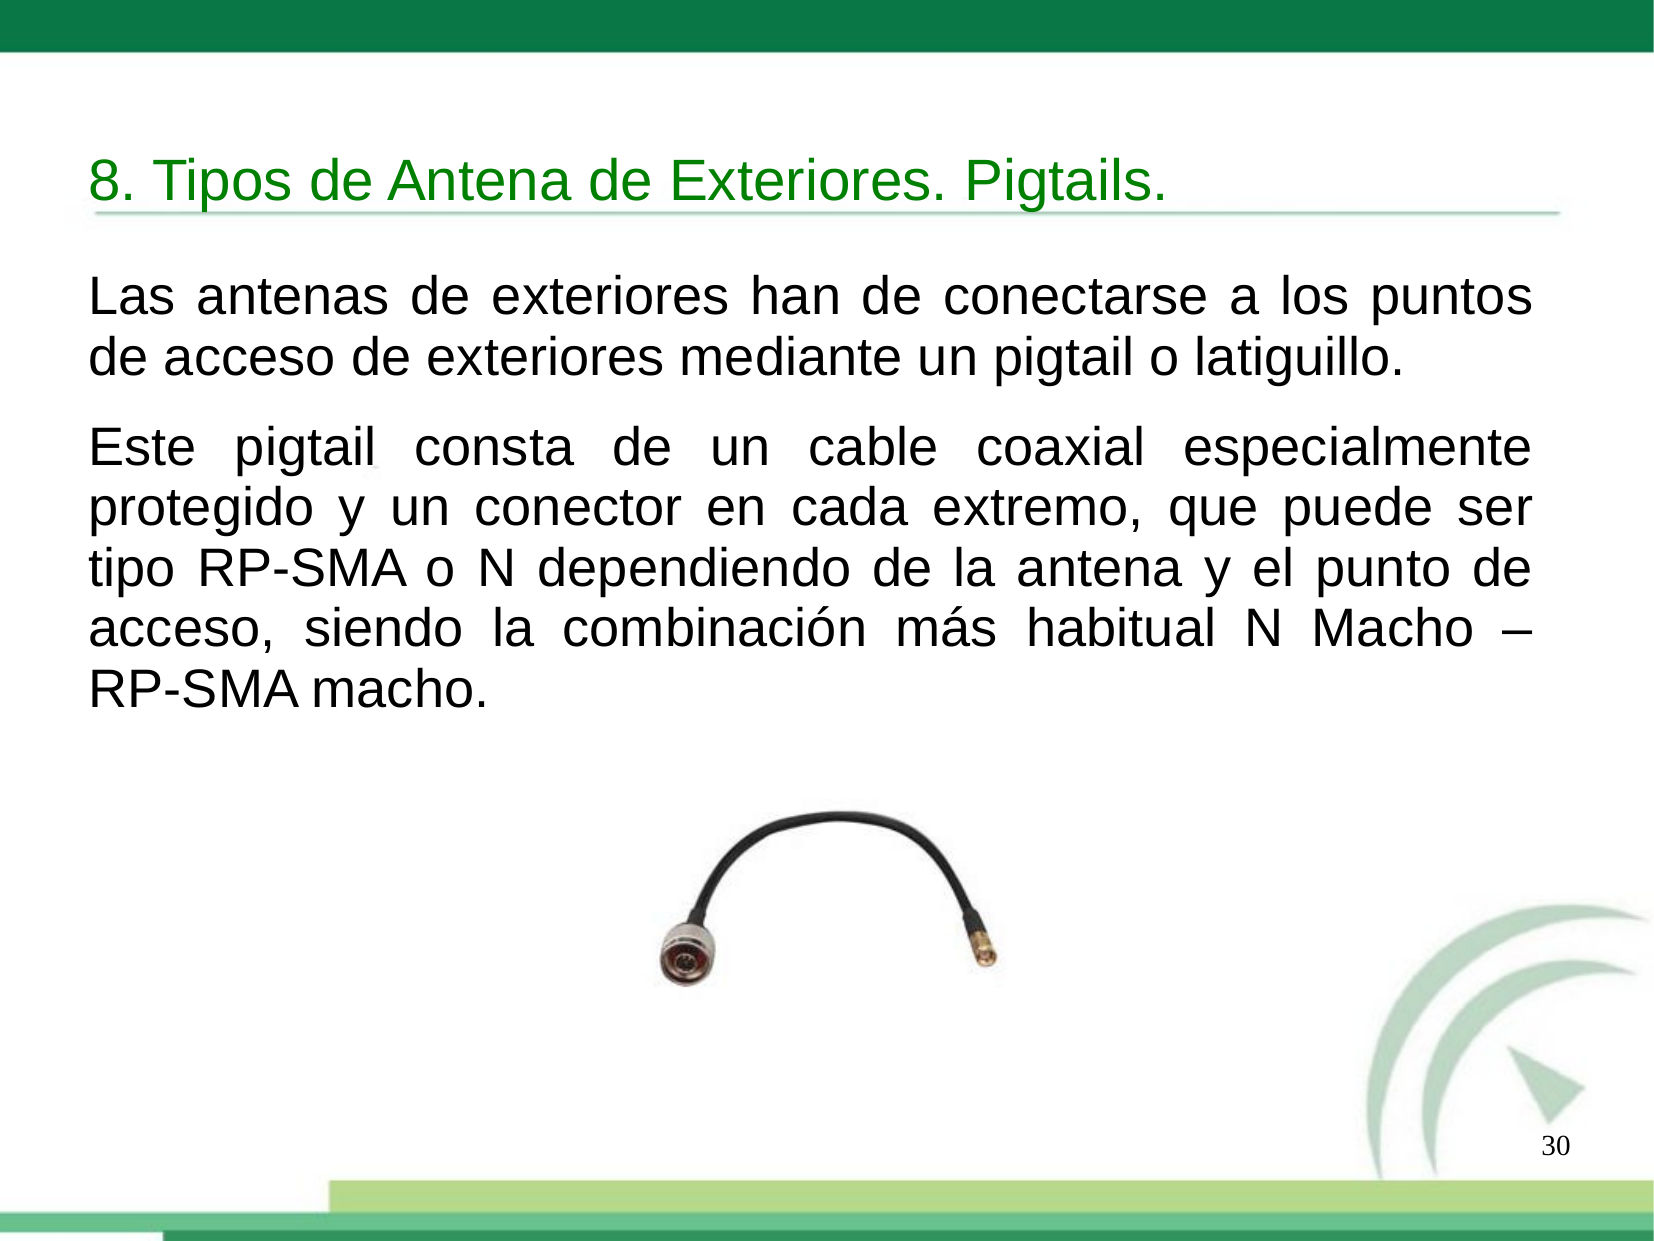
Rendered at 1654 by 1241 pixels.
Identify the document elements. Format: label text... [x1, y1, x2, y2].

list Las antenas de exteriores han de conectarse a los puntos de acceso de exteriores mediante un pigtail o latiguillo. Este pigtail consta de un cable coaxial especialmente protegido y un conector en cada extremo, que puede ser tipo RP-SMA o N dependiendo de la antena y el punto de acceso, siendo la combinación más habitual N Macho – RP-SMA macho. [88, 265, 1536, 1106]
picture [0, 0, 1654, 1241]
text_box 8. Tipos de Antena de Exteriores. Pigtails. [88, 147, 1565, 223]
